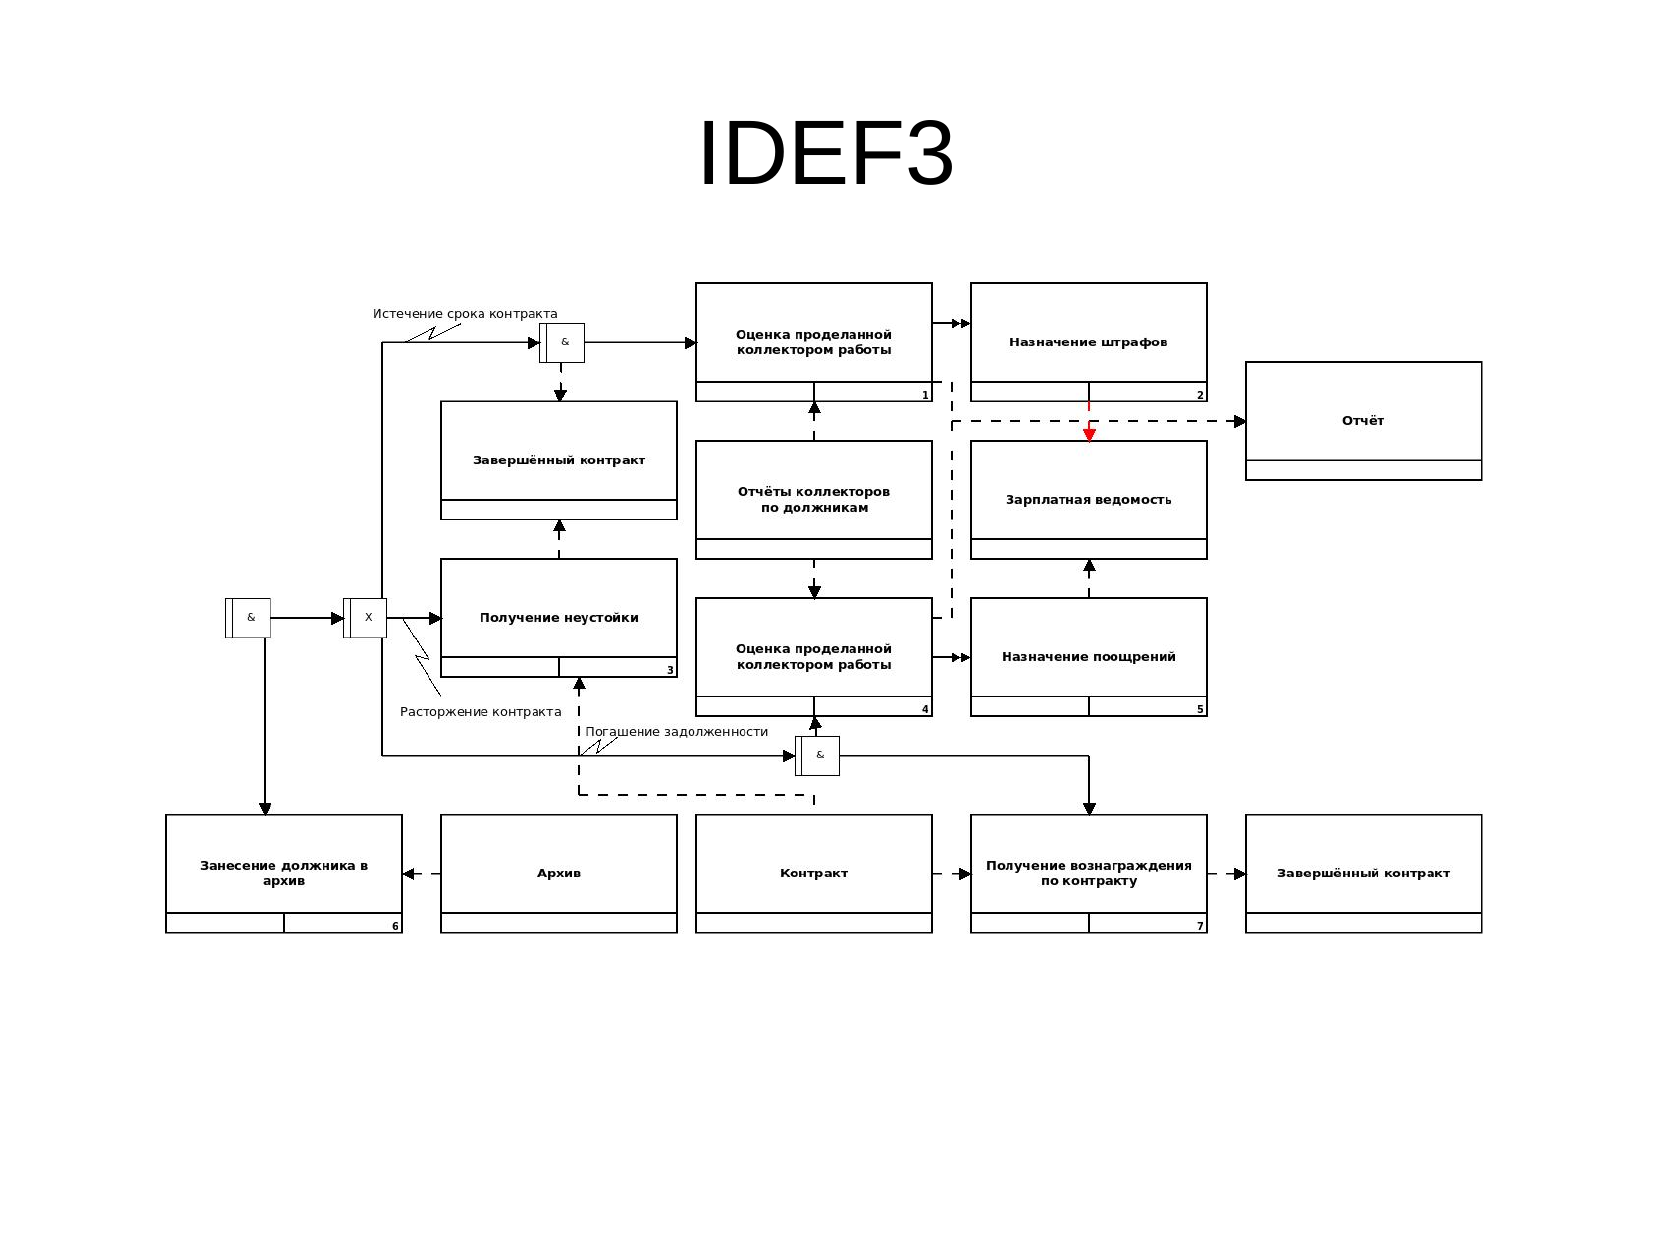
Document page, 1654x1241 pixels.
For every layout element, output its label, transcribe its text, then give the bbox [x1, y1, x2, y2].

picture [165, 282, 1483, 934]
title IDEF3 [82, 49, 1571, 257]
